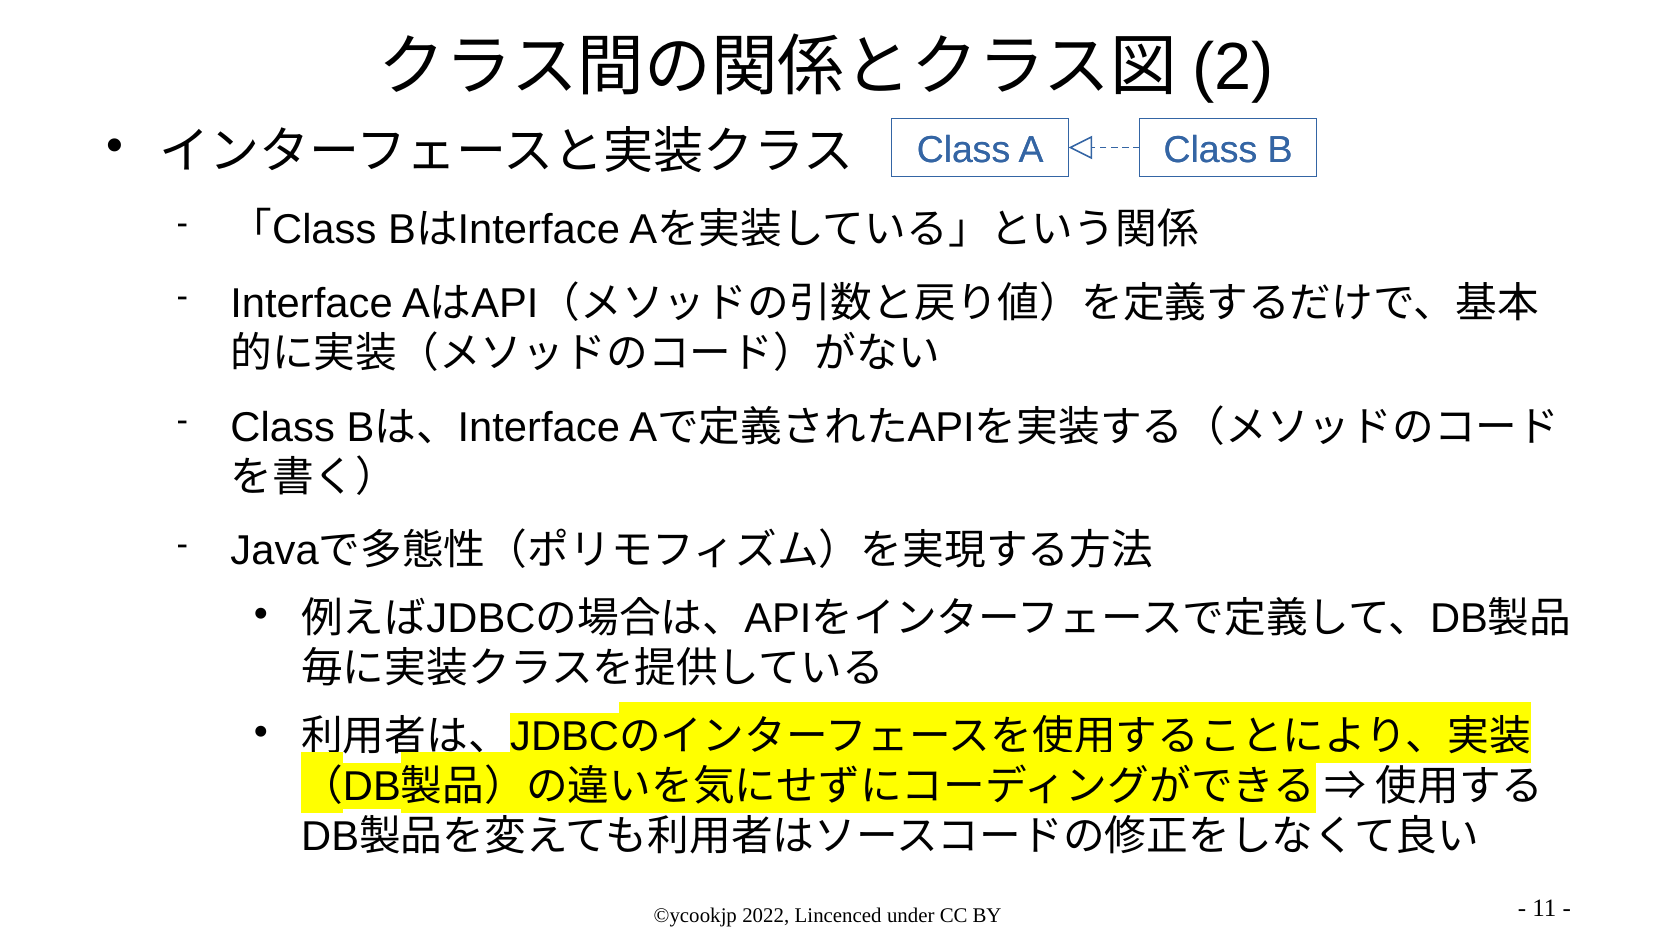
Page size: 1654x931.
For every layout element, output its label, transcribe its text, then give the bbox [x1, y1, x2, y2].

list インターフェースと実装クラス 「Class BはInterface Aを実装している」という関係 Interface AはAPI（メソッドの引数と戻り値）を定義するだけで、基本的に実装（メソッドのコード）がない Class Bは、Interface Aで定義されたAPIを実装する（メソッドのコードを書く） Javaで多態性（ポリモフィズム）を実現する方法 例えばJDBCの場合は、APIをインターフェースで定義して、DB製品毎に実装クラスを提供している 利用者は、JDBCのインターフェースを使用することにより、実装（DB製品）の違いを気にせずにコーディングができる ⇒ 使用するDB製品を変えても利用者はソースコードの修正をしなくて良い [88, 118, 1577, 887]
title クラス間の関係とクラス図 (2) [82, 14, 1571, 111]
text_box Class A [891, 118, 1069, 177]
text_box Class B [1139, 118, 1317, 177]
